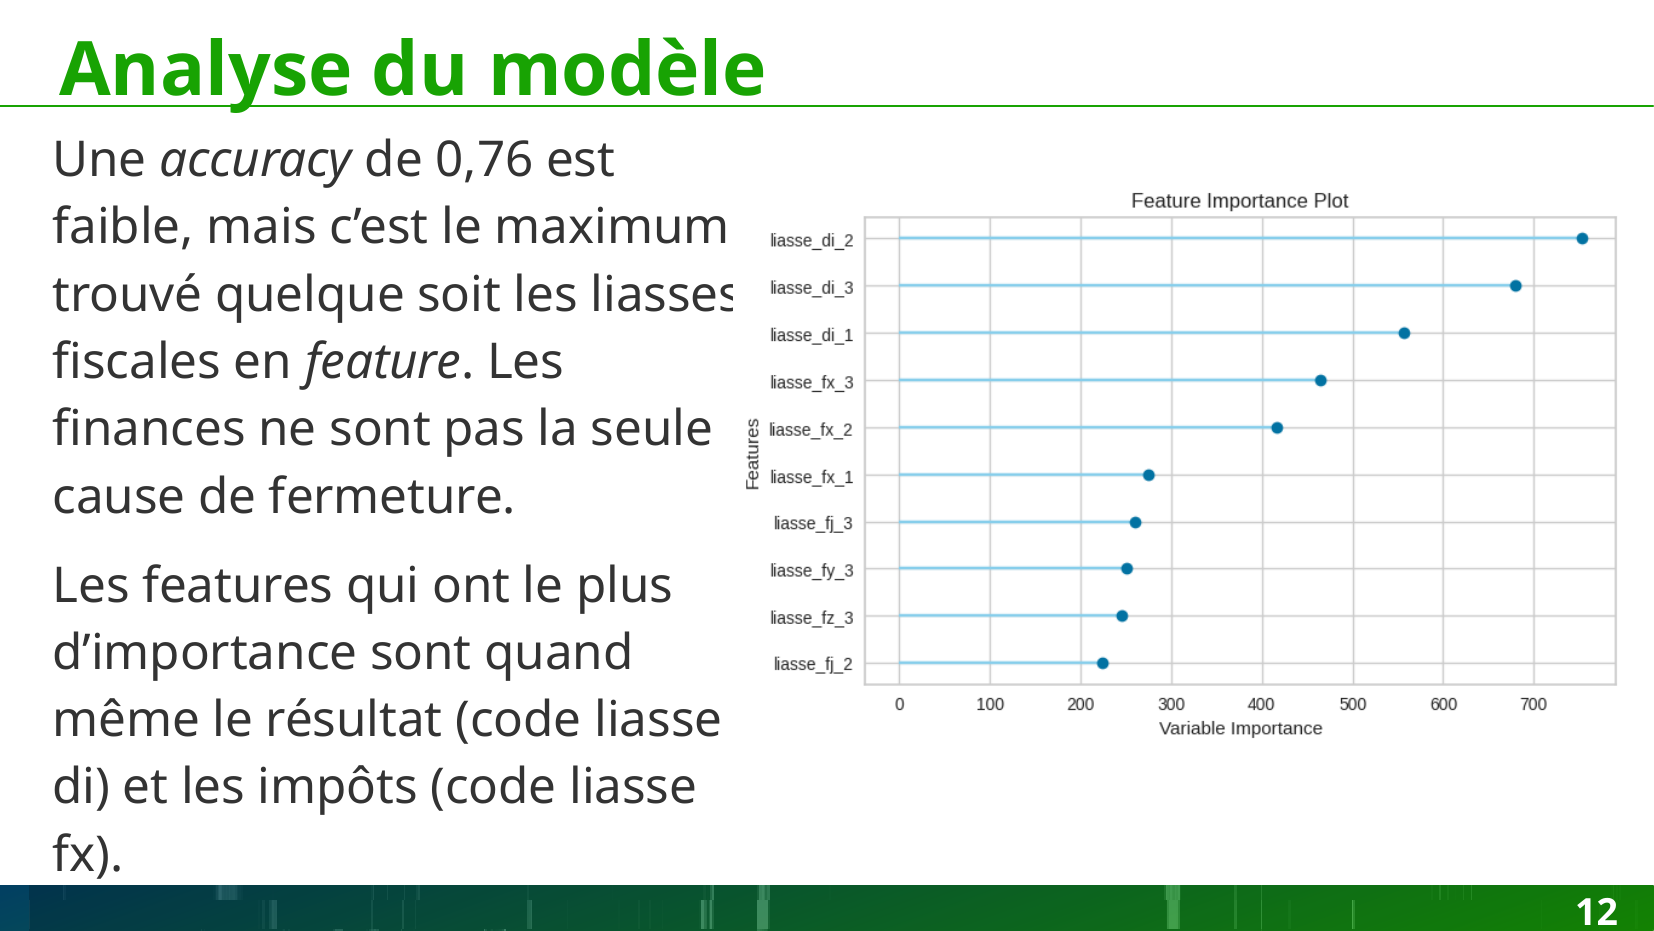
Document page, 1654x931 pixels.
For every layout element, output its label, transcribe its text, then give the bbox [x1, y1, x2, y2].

title Analyse du modèle [59, 107, 1625, 131]
title Analyse du modèle [59, 2, 1625, 105]
picture [733, 181, 1628, 749]
list Une accuracy de 0,76 est faible, mais c’est le maximum trouvé quelque soit les liasses fiscales en feature. Les finances ne sont pas la seule cause de fermeture. Les features qui ont le plus d’importance sont quand même le résultat (code liasse di) et les impôts (code liasse fx). [0, 124, 753, 887]
